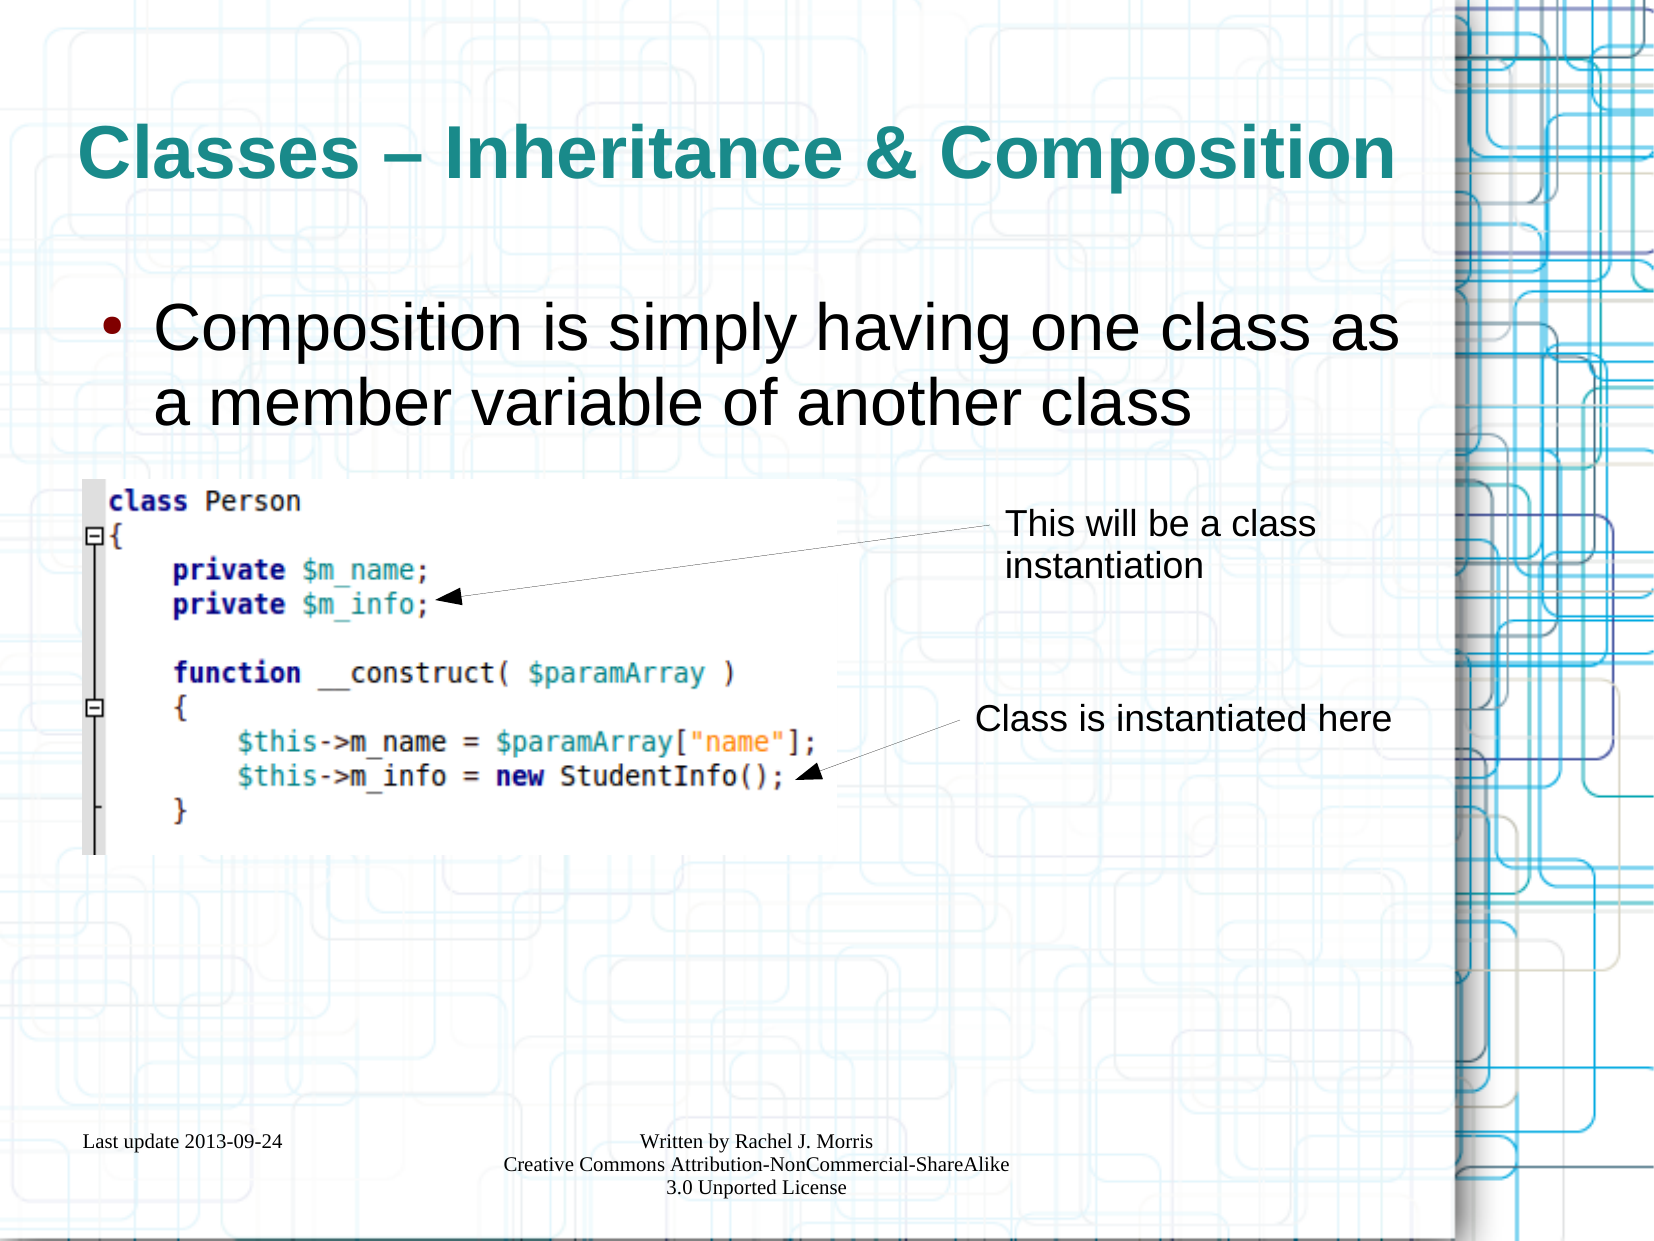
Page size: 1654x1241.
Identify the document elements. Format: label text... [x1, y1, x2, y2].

list Composition is simply having one class as a member variable of another class [82, 721, 1418, 1010]
text_box This will be a class instantiation [990, 495, 1396, 594]
text_box Class is instantiated here [960, 690, 1426, 747]
picture [0, 0, 1654, 1241]
title Classes – Inheritance & Composition [59, 49, 1418, 257]
list Composition is simply having one class as a member variable of another class [82, 290, 1418, 764]
